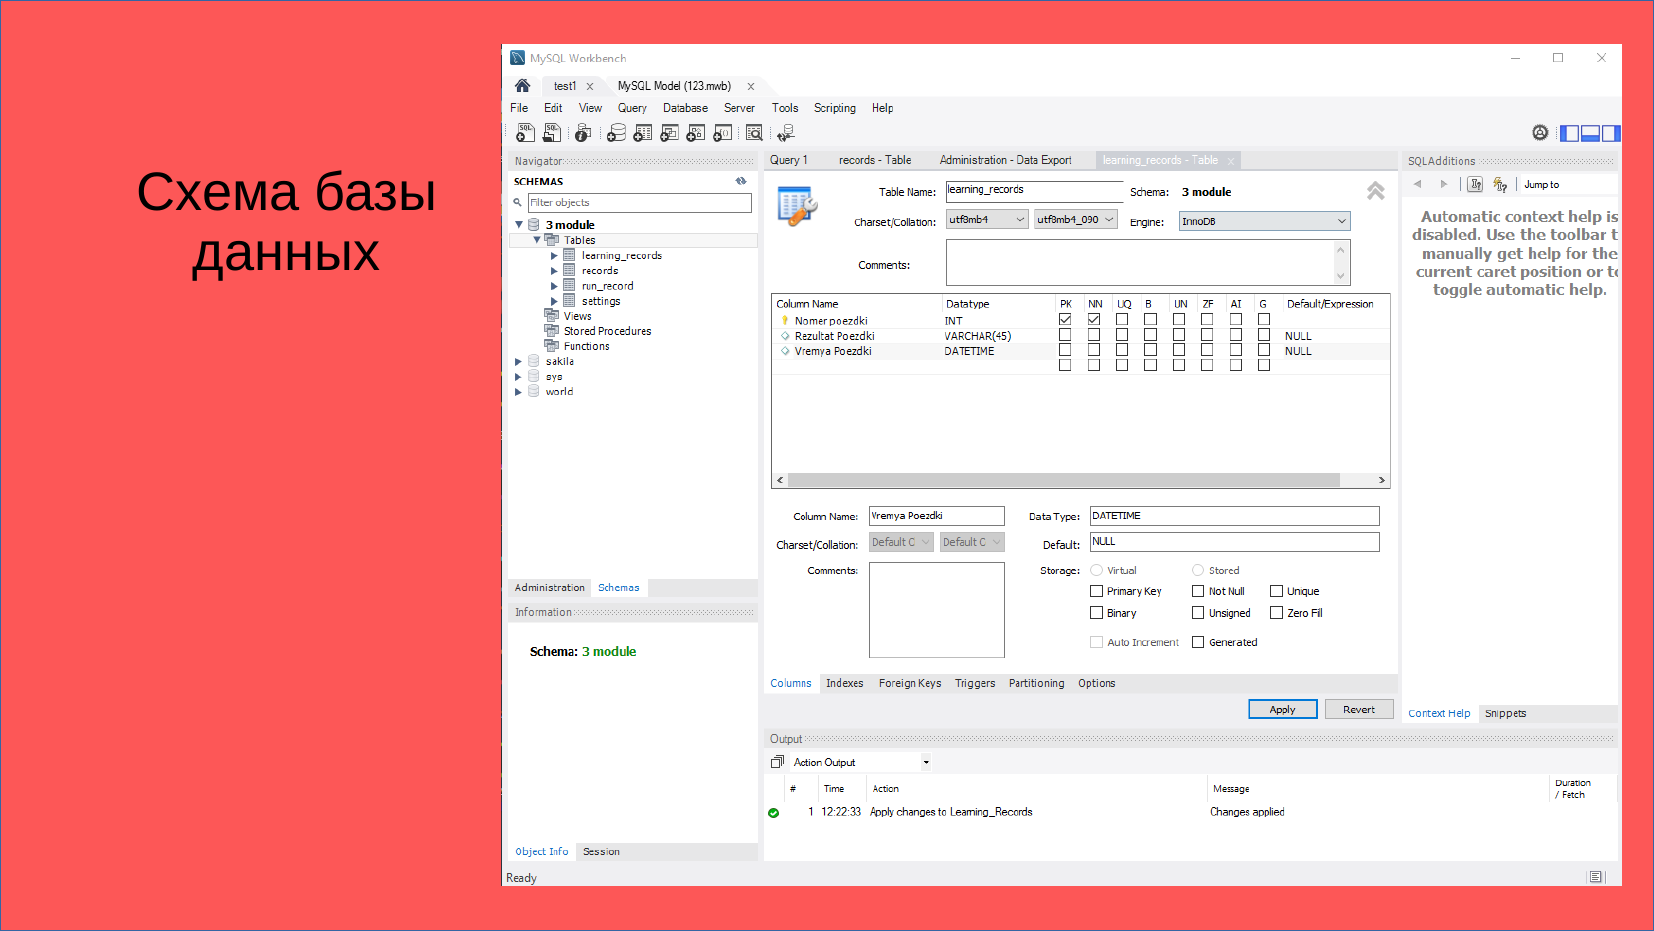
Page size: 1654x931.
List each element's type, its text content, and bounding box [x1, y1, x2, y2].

text_box [0, 0, 1654, 931]
picture [501, 44, 1622, 886]
title Схема базы данных [59, 88, 501, 355]
